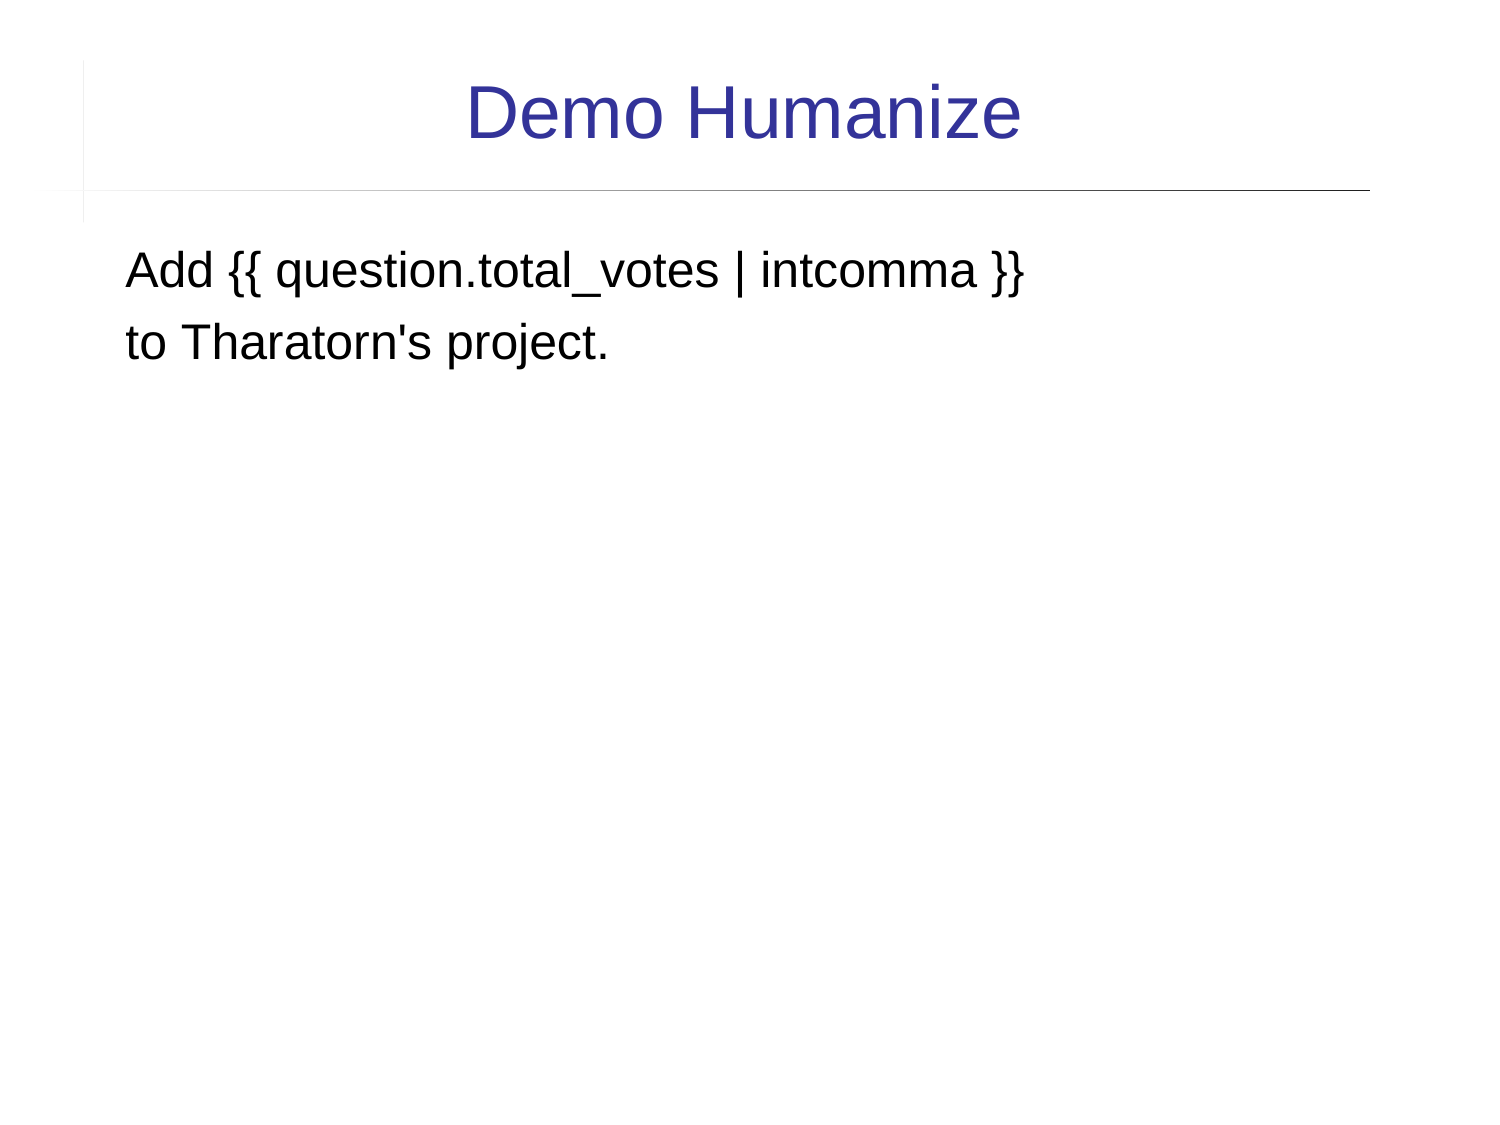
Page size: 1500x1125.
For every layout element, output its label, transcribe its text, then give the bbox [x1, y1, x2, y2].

list Add {{ question.total_votes | intcomma }} to Tharatorn's project. [110, 229, 1400, 952]
title Demo Humanize [100, 42, 1389, 174]
